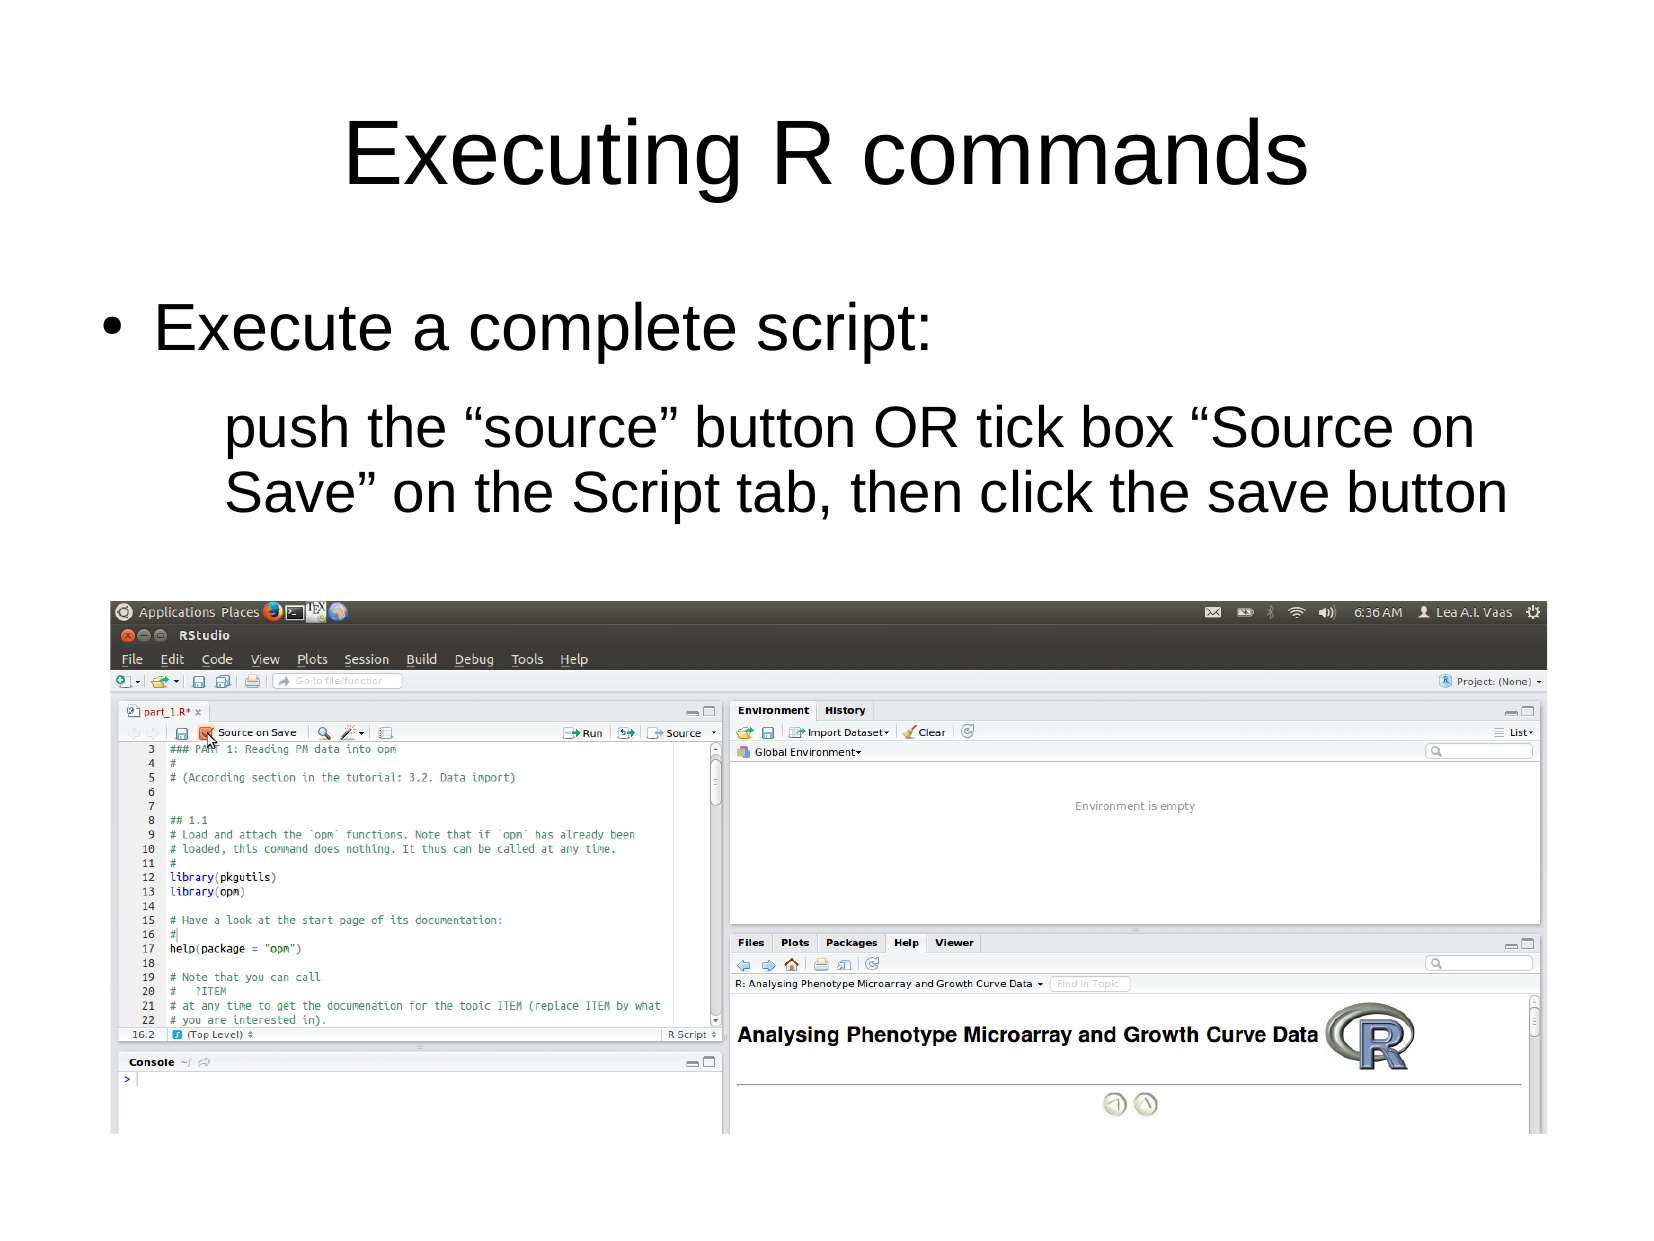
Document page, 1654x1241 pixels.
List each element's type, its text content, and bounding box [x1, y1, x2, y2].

list Execute a complete script: push the “source” button OR tick box “Source on Save” on the Script tab, then click the save button [82, 290, 1571, 1010]
title Executing R commands [82, 49, 1571, 257]
picture [110, 601, 1548, 1134]
